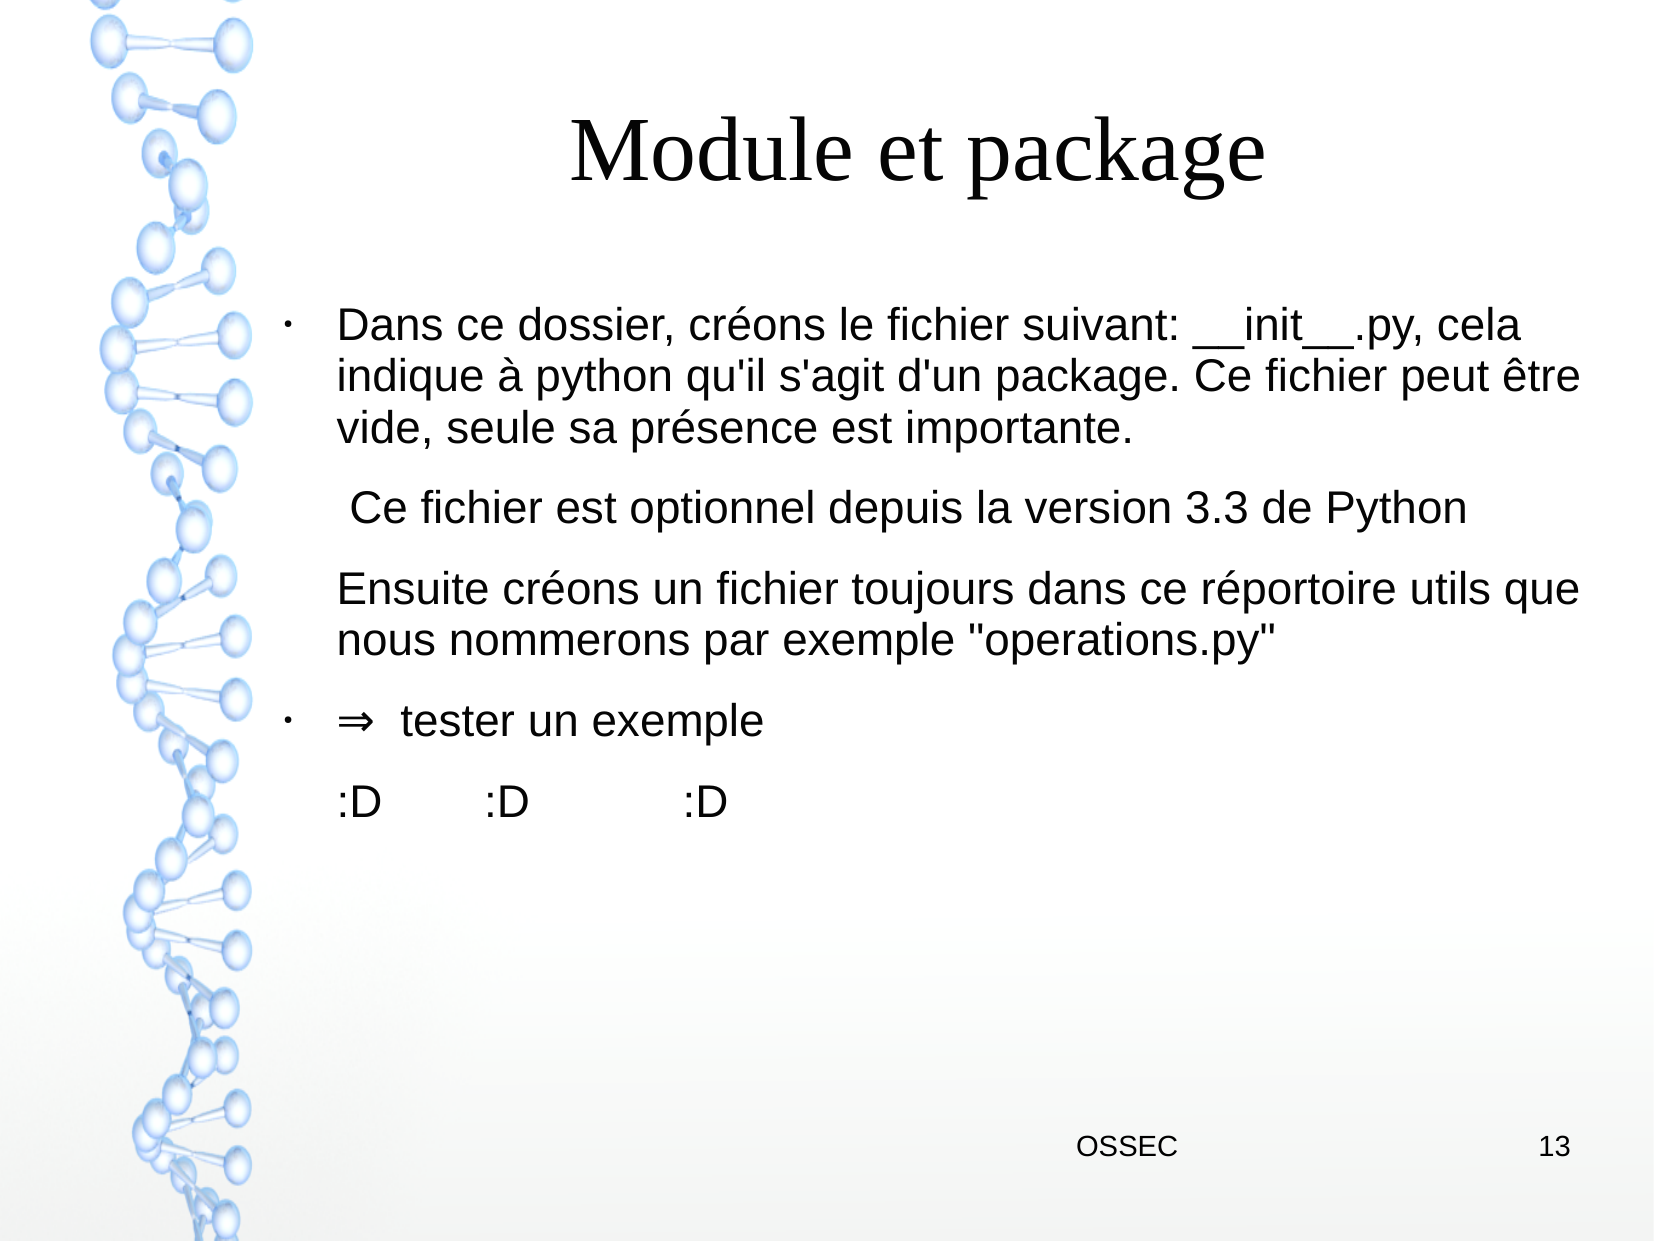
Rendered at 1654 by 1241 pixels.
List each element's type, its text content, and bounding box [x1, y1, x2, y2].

picture [0, 0, 1654, 1241]
list Dans ce dossier, créons le fichier suivant: __init__.py, cela indique à python qu'il s'agit d'un package. Ce fichier peut être vide, seule sa présence est importante. Ce fichier est optionnel depuis la version 3.3 de Python Ensuite créons un fichier toujours dans ce réportoire utils que nous nommerons par exemple "operations.py" ⇒ tester un exemple :D :D :D [265, 299, 1595, 1019]
title Module et package [265, 47, 1595, 252]
